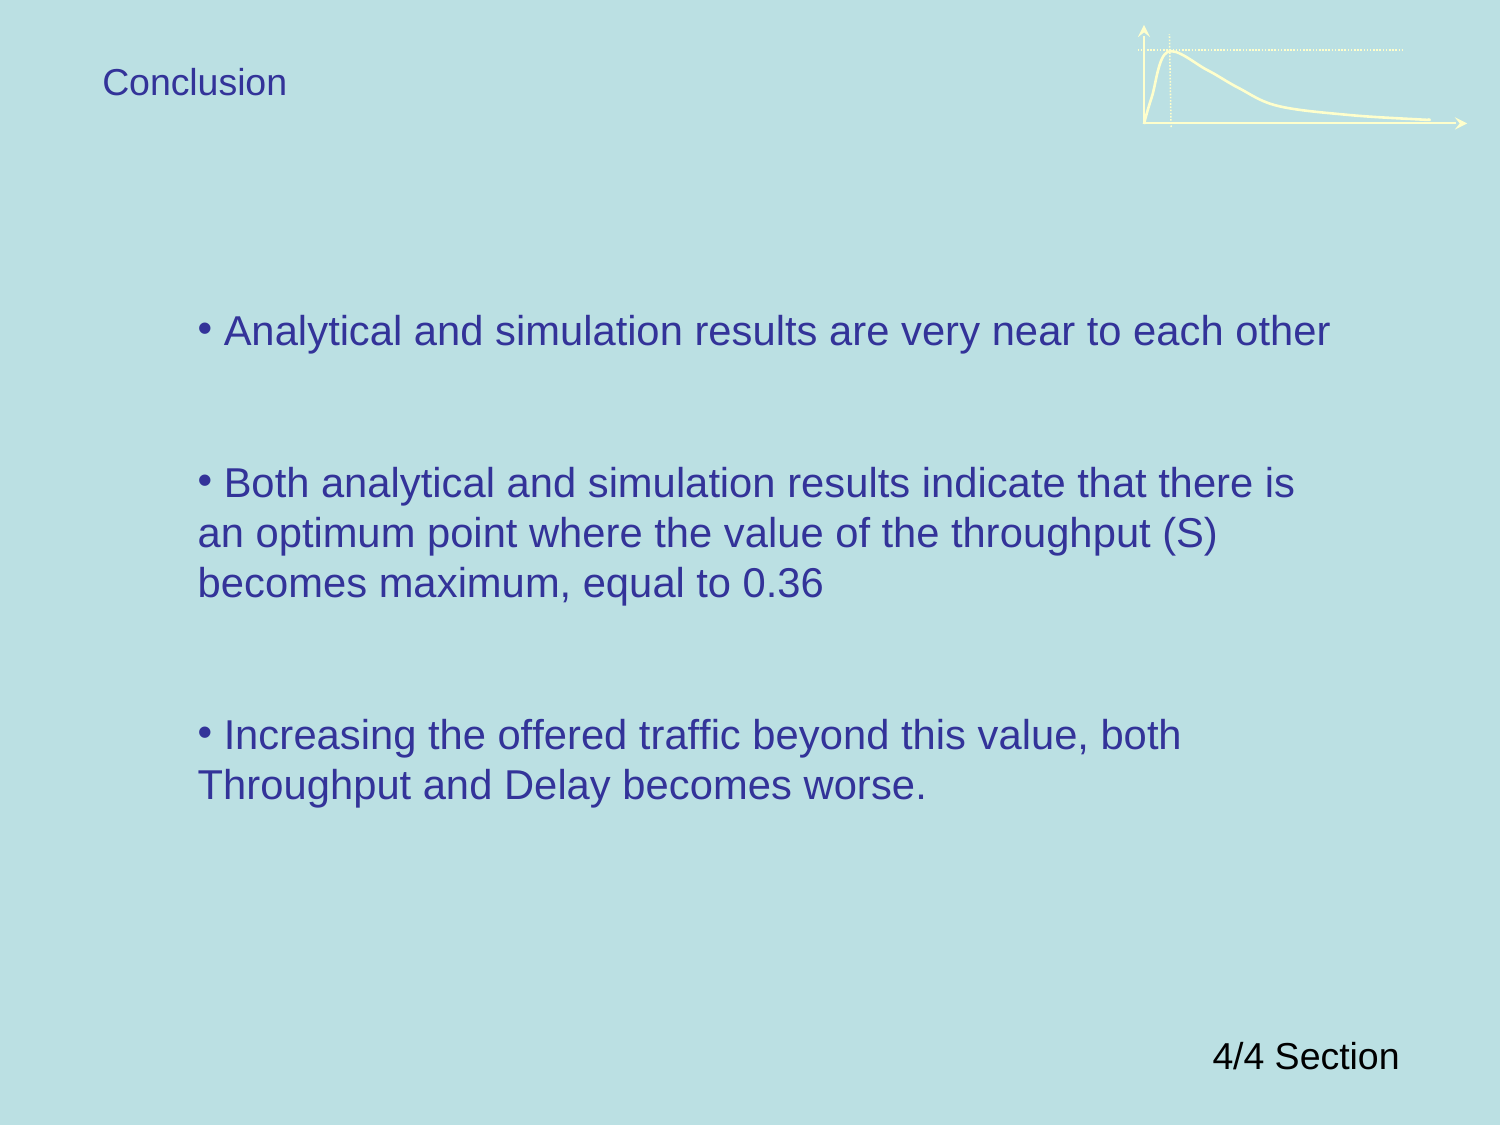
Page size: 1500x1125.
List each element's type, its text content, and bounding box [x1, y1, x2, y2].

text_box Conclusion [87, 49, 647, 111]
text_box Analytical and simulation results are very near to each other Both analytical and simulation results indicate that there is an optimum point where the value of the throughput (S) becomes maximum, equal to 0.36 Increasing the offered traffic beyond this value, both Throughput and Delay becomes worse. [183, 295, 1355, 816]
